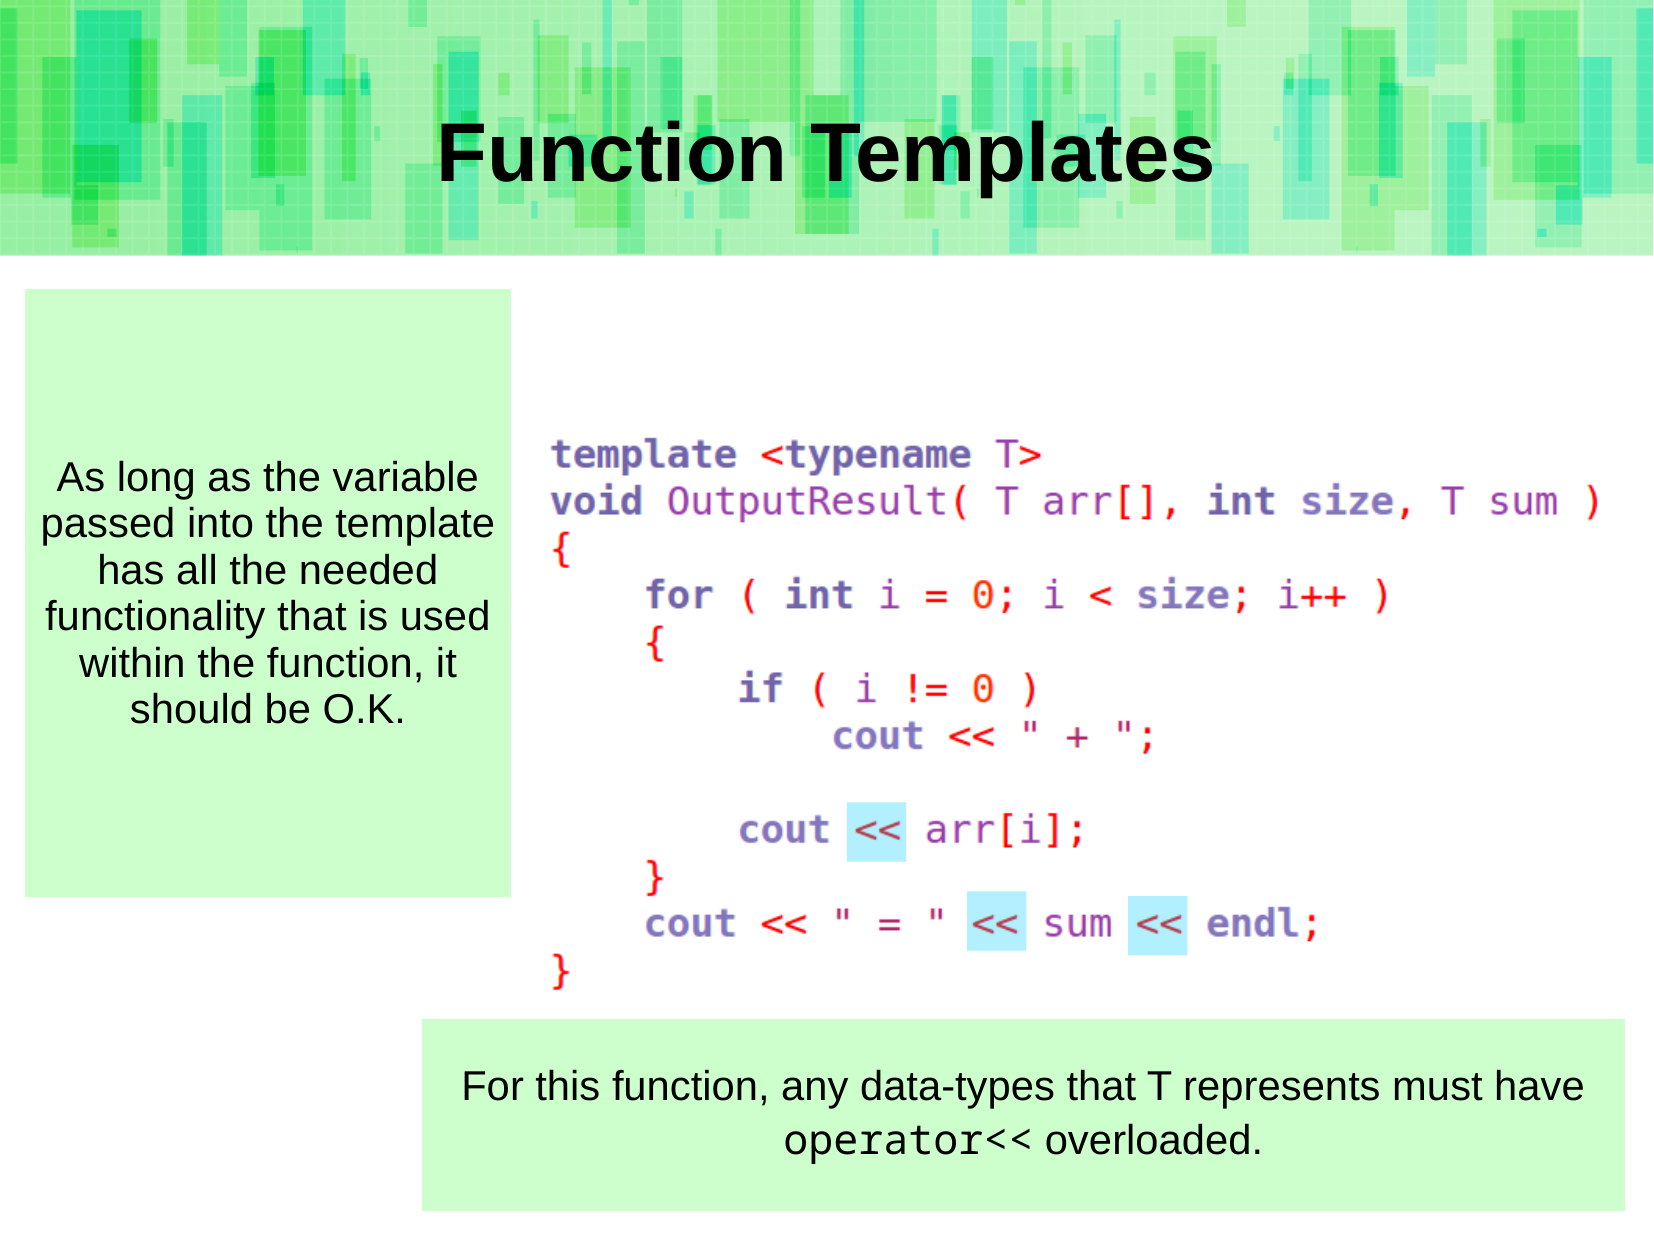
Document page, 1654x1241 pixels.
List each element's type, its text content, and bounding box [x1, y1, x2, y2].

picture [0, 0, 1654, 1241]
text_box For this function, any data-types that T represents must have operator<< overloaded. [421, 1018, 1625, 1212]
text_box [967, 891, 1027, 951]
title Function Templates [82, 49, 1571, 257]
text_box [846, 802, 907, 862]
text_box [1128, 896, 1188, 956]
text_box As long as the variable passed into the template has all the needed functionality that is used within the function, it should be O.K. [25, 289, 511, 897]
